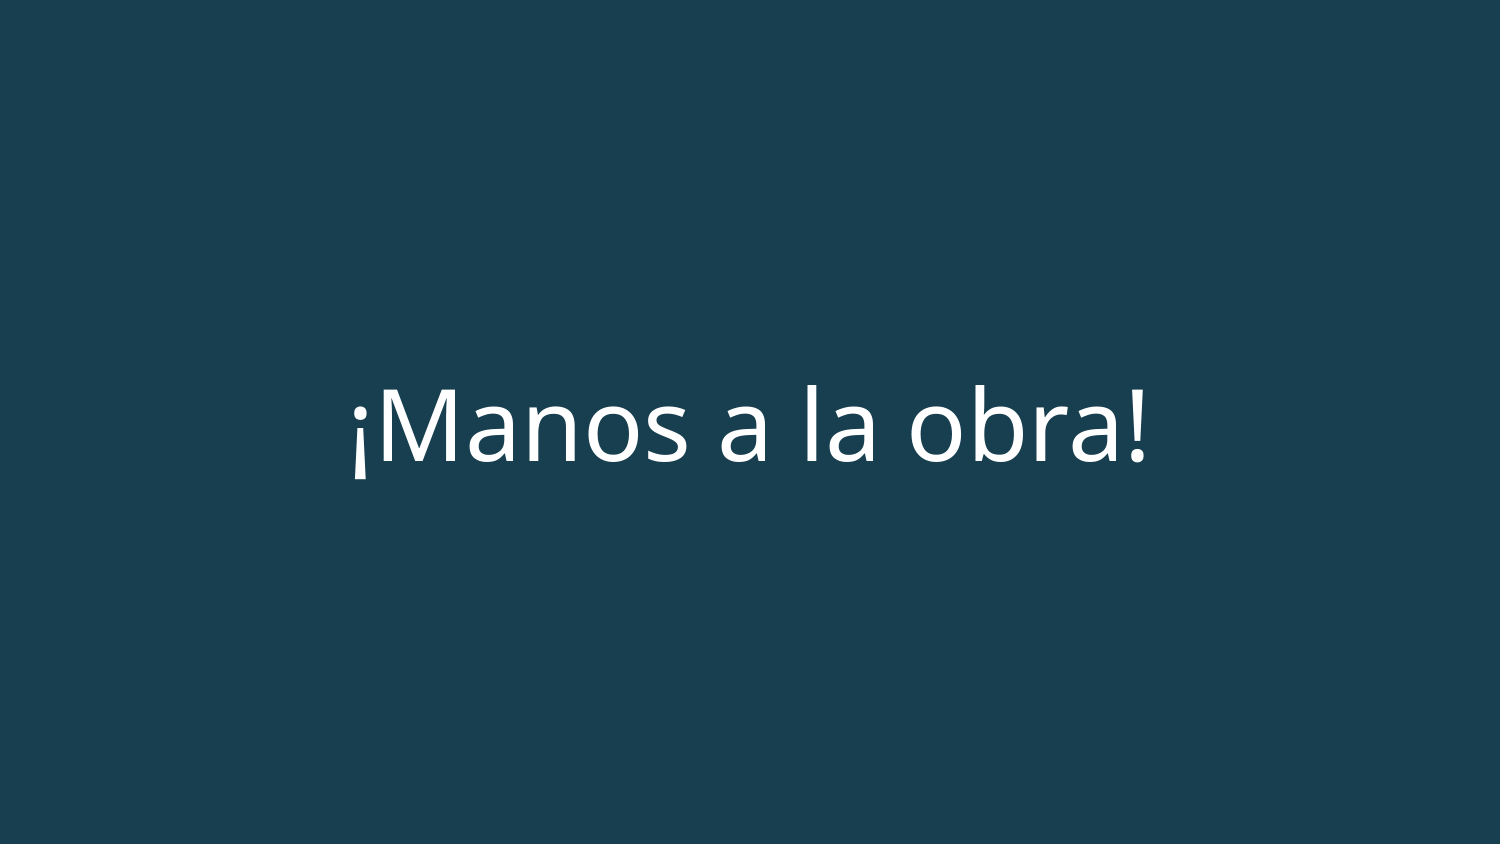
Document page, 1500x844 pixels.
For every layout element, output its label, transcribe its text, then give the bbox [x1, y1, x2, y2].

text_box ¡Manos a la obra! [74, 351, 1425, 493]
